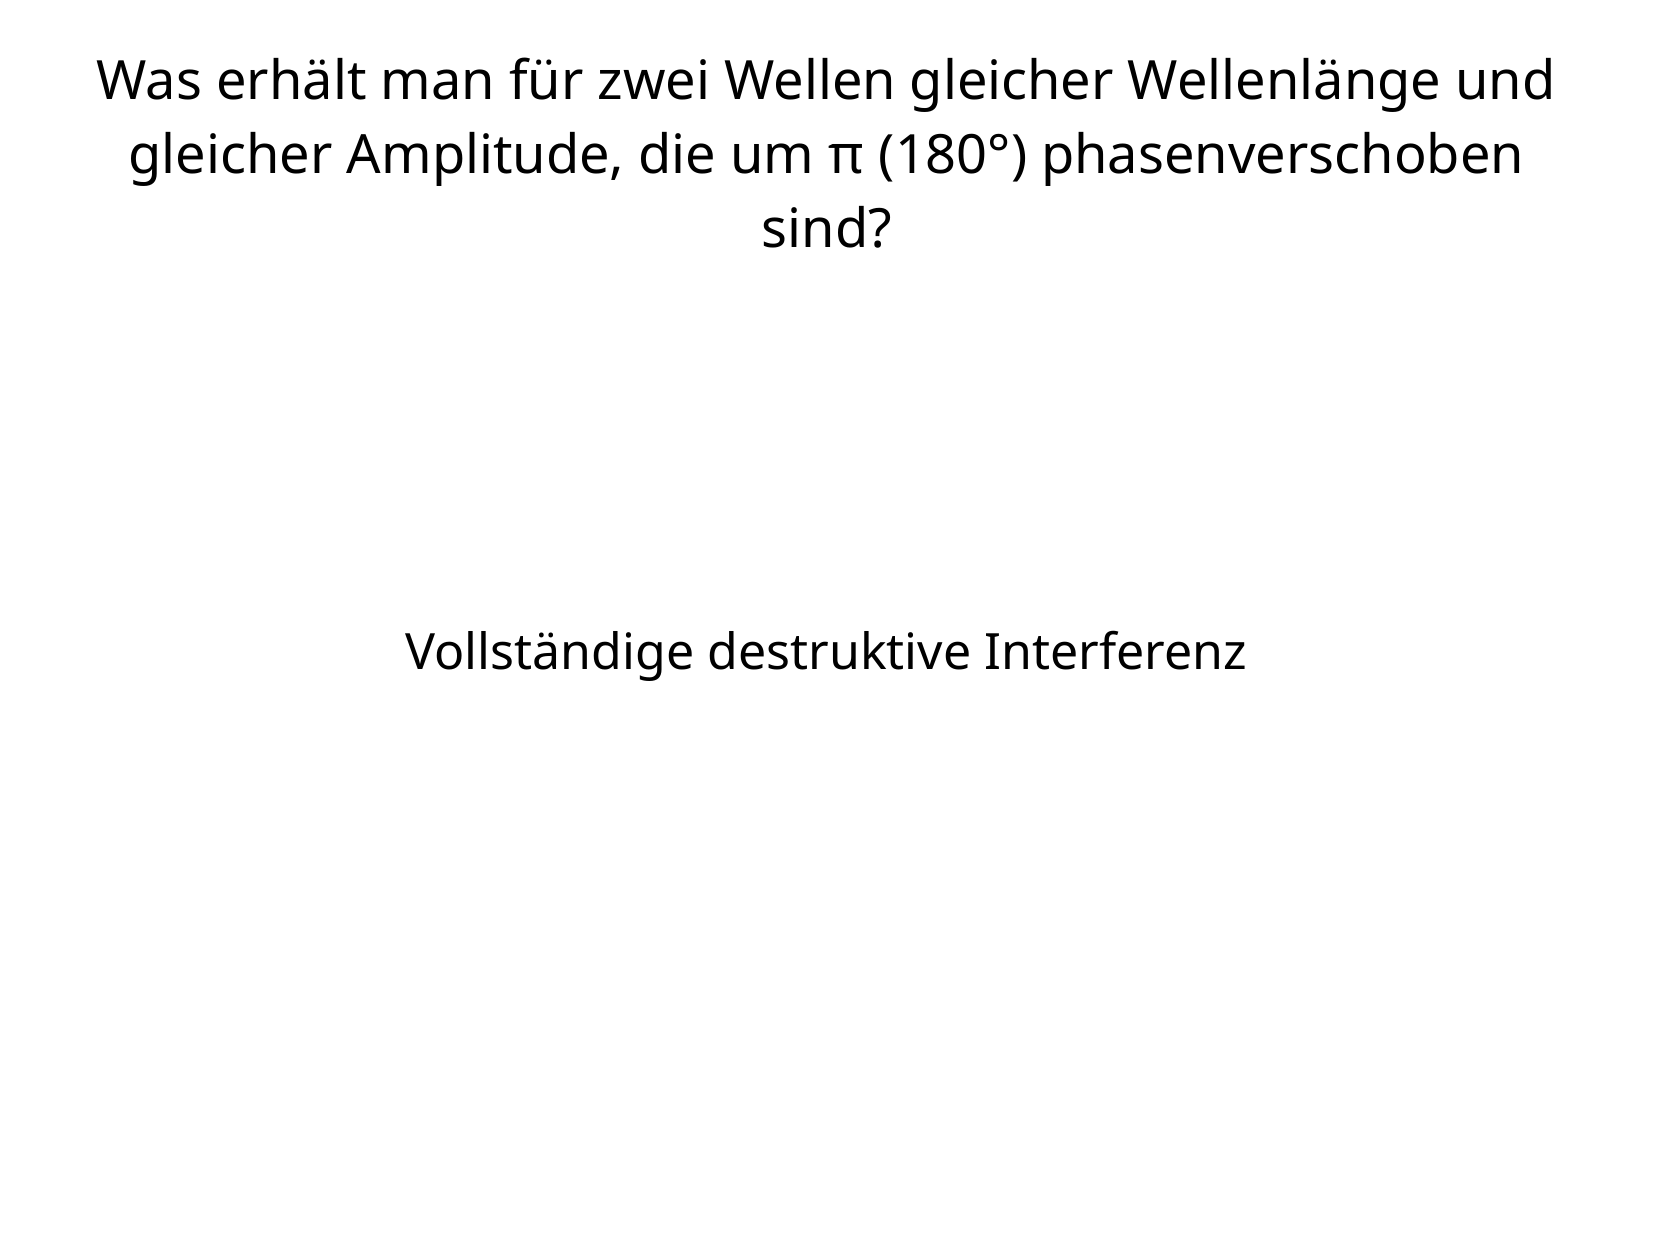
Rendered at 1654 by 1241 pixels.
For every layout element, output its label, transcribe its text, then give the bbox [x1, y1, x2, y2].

title Was erhält man für zwei Wellen gleicher Wellenlänge und gleicher Amplitude, die um π (180°) phasenverschoben sind? [82, 49, 1571, 257]
subtitle Vollständige destruktive Interferenz [82, 290, 1571, 1010]
